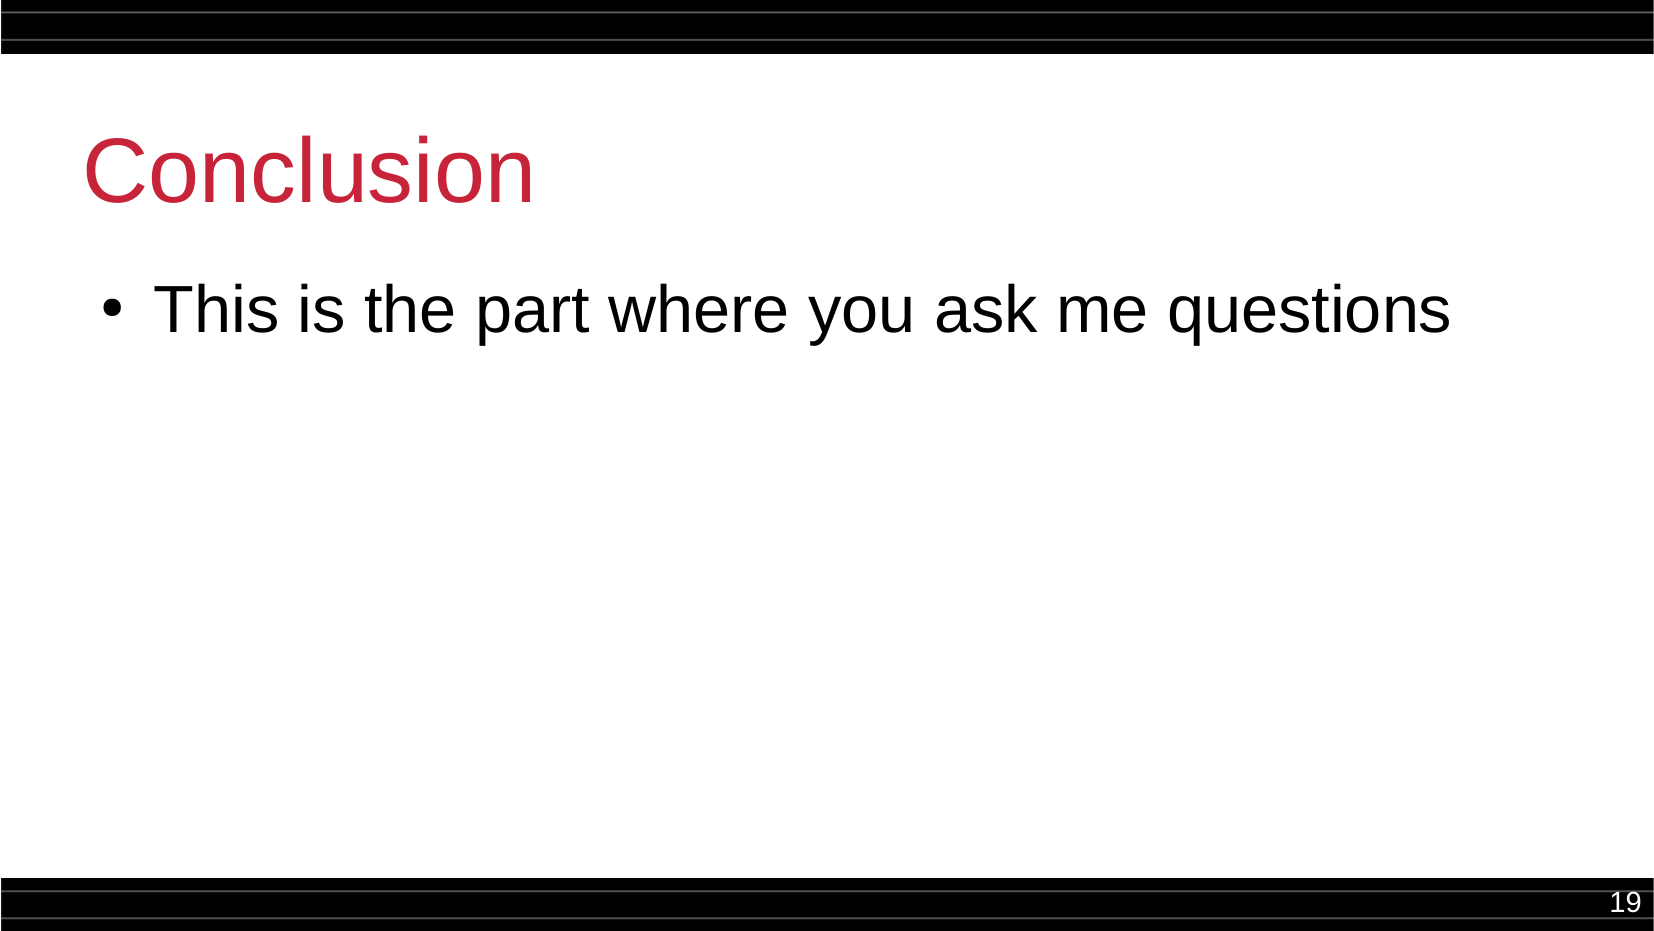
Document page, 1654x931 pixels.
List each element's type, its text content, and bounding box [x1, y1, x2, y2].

list This is the part where you ask me questions [82, 271, 1571, 851]
picture [1, 878, 1654, 931]
title Conclusion [82, 92, 1571, 249]
picture [1, 0, 1654, 54]
